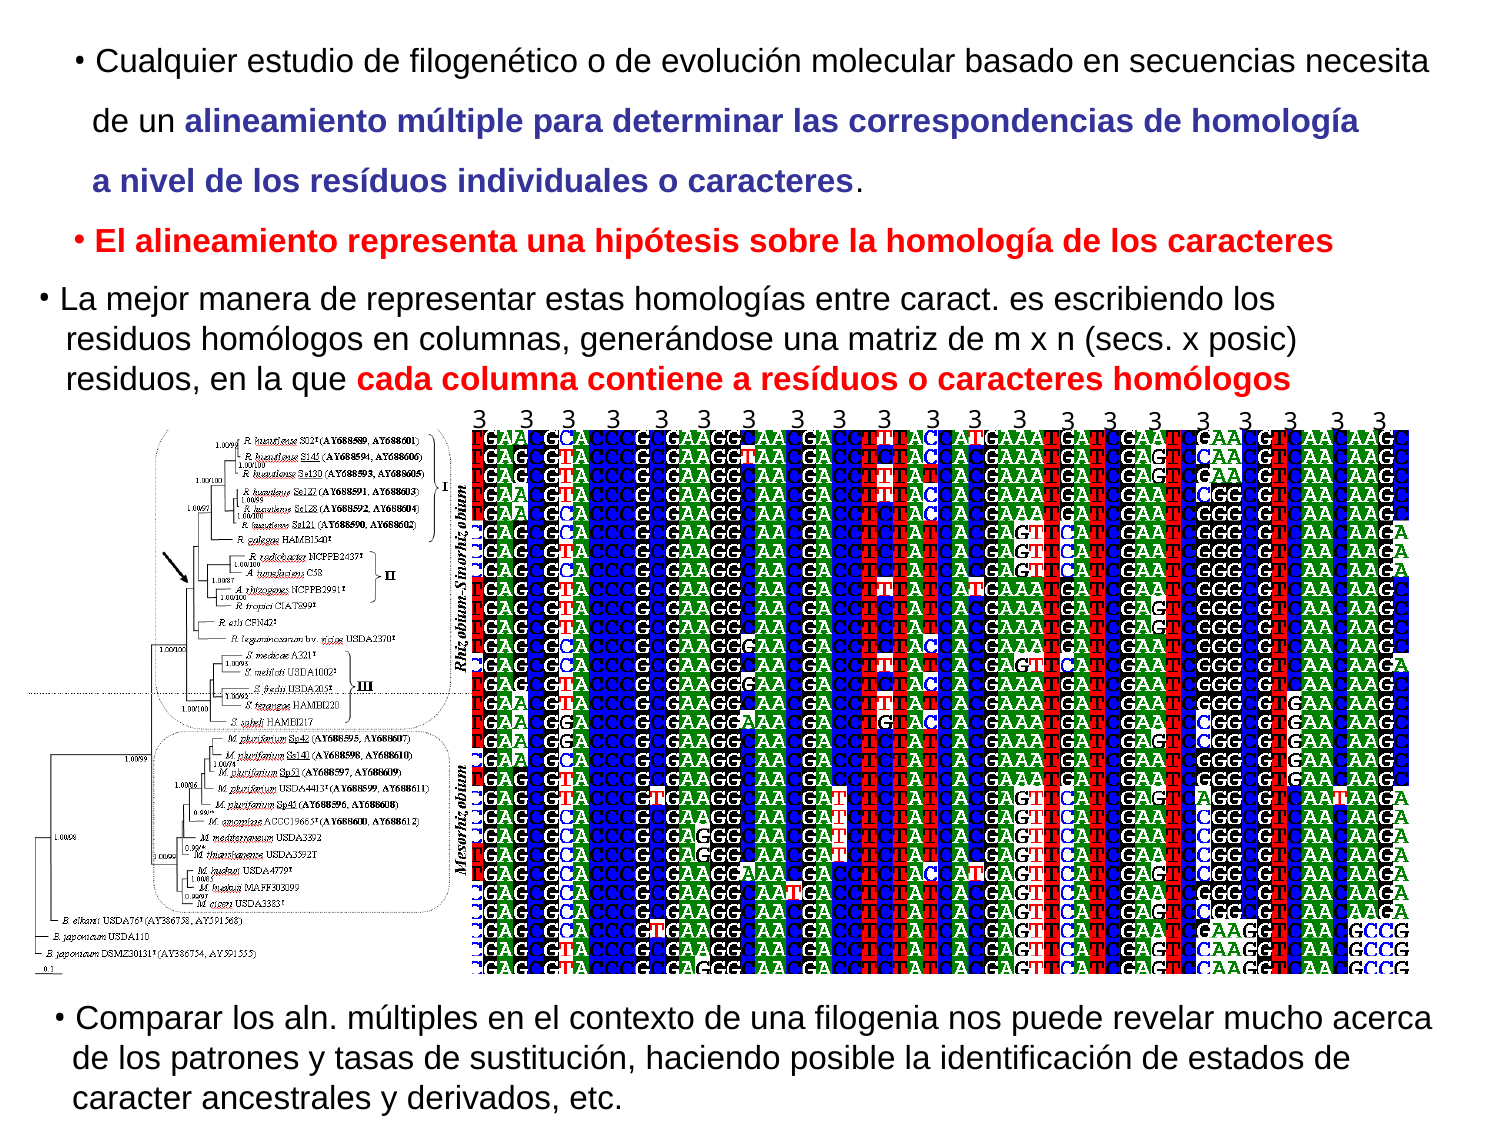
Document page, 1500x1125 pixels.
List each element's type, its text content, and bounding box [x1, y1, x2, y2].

text_box Comparar los aln. múltiples en el contexto de una filogenia nos puede revelar mucho acerca de los patrones y tasas de sustitución, haciendo posible la identificación de estados de caracter ancestrales y derivados, etc. [38, 988, 1450, 1124]
text_box 3 [547, 405, 591, 442]
text_box 3 [1268, 405, 1313, 444]
text_box 3 [1046, 405, 1088, 444]
text_box 3 [1133, 405, 1178, 444]
text_box 3 [682, 405, 727, 442]
text_box 3 [953, 405, 998, 442]
text_box 3 [640, 405, 682, 442]
text_box 3 [1223, 405, 1268, 444]
picture [29, 429, 1413, 978]
text_box 3 [1358, 405, 1402, 444]
text_box 3 [776, 405, 817, 442]
text_box 3 [505, 405, 547, 442]
text_box 3 [591, 405, 636, 442]
text_box 3 [457, 405, 502, 442]
text_box Cualquier estudio de filogenético o de evolución molecular basado en secuencias necesita de un alineamiento múltiple para determinar las correspondencias de homología a nivel de los resíduos individuales o caracteres. El alineamiento representa una hipótesis sobre la homología de los caracteres [58, 11, 1447, 267]
text_box 3 [998, 405, 1043, 442]
text_box 3 [911, 405, 953, 442]
text_box La mejor manera de representar estas homologías entre caract. es escribiendo los residuos homólogos en columnas, generándose una matriz de m x n (secs. x posic) residuos, en la que cada columna contiene a resíduos o caracteres homólogos [23, 269, 1477, 405]
text_box 3 [862, 405, 907, 442]
text_box 3 [1088, 405, 1133, 444]
text_box 3 [1315, 405, 1358, 444]
text_box 3 [817, 405, 862, 442]
text_box 3 [1181, 405, 1223, 444]
text_box 3 [727, 405, 772, 442]
